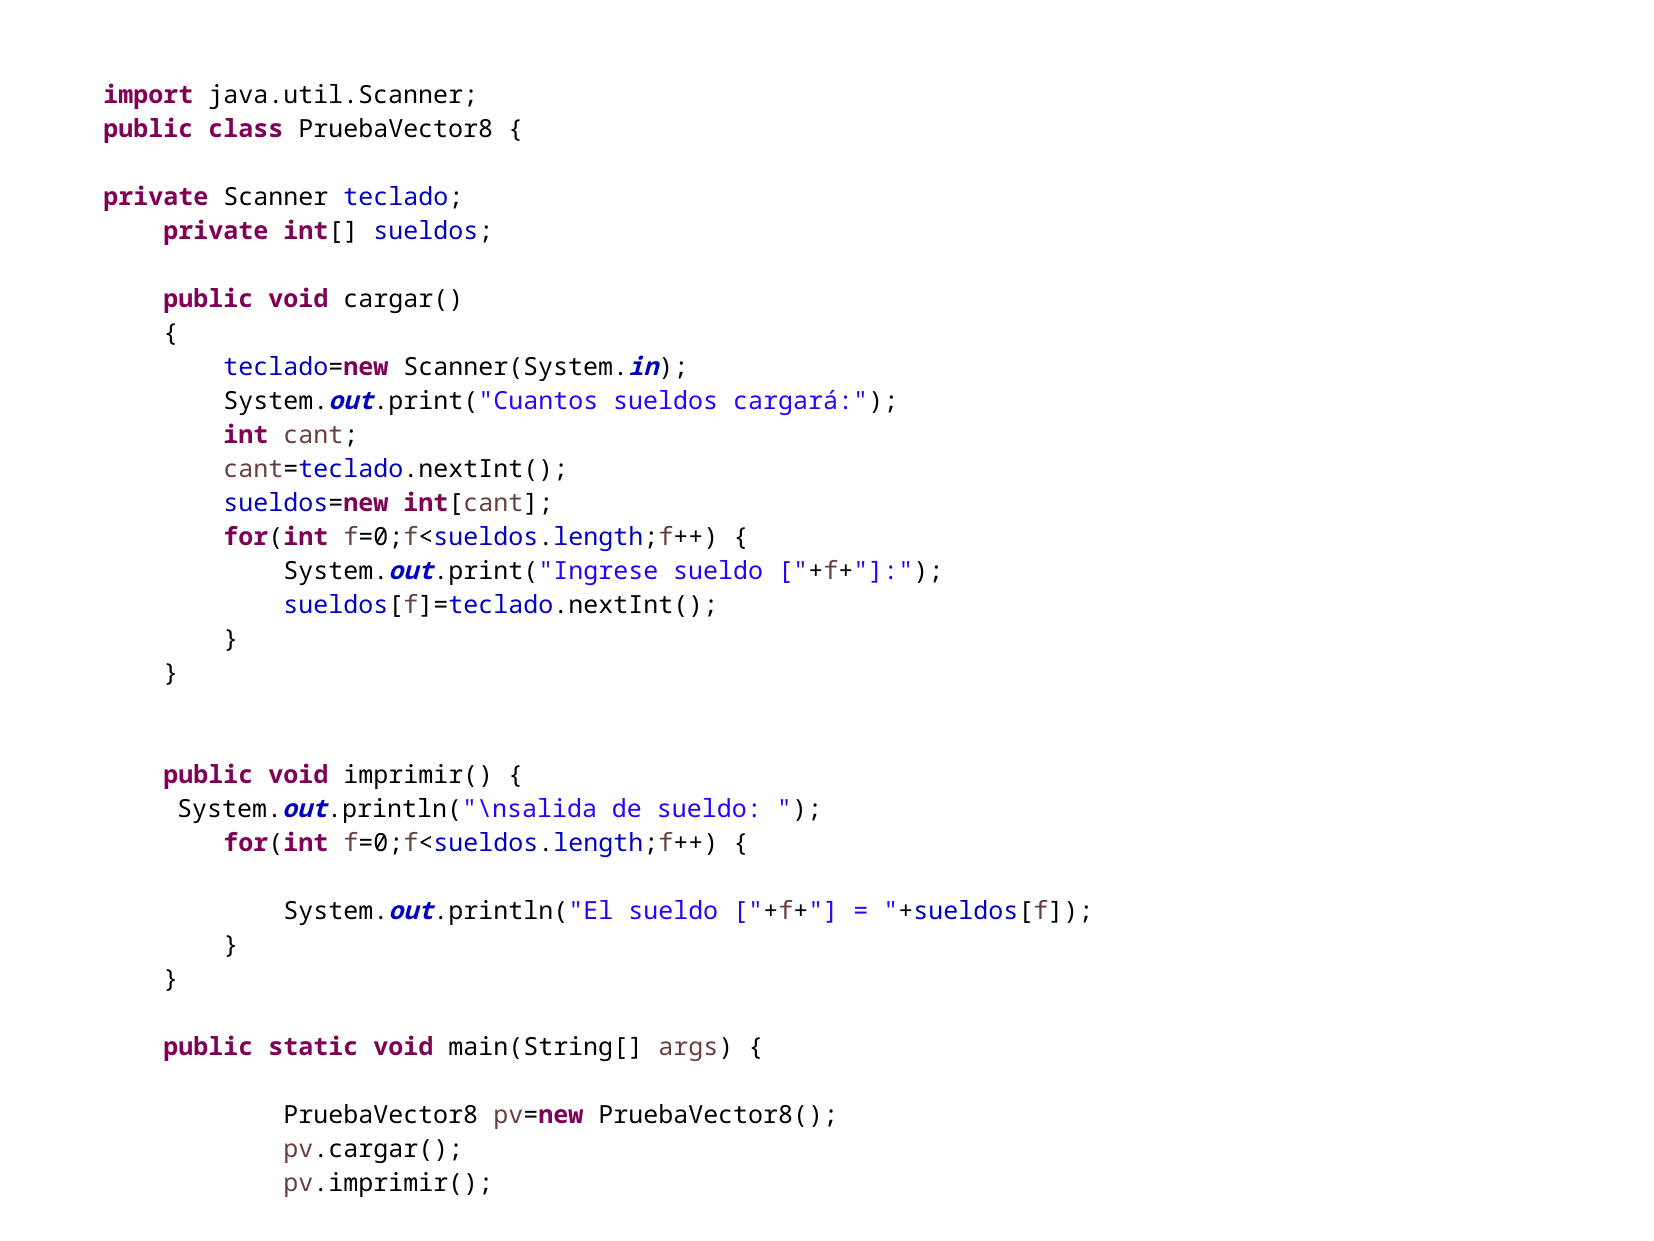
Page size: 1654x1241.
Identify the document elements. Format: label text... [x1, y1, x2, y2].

text_box import java.util.Scanner; public class PruebaVector8 { private Scanner teclado; private int[] sueldos; public void cargar() { teclado=new Scanner(System.in); System.out.print("Cuantos sueldos cargará:"); int cant; cant=teclado.nextInt(); sueldos=new int[cant]; for(int f=0;f<sueldos.length;f++) { System.out.print("Ingrese sueldo ["+f+"]:"); sueldos[f]=teclado.nextInt(); } } public void imprimir() { System.out.println("\nsalida de sueldo: "); for(int f=0;f<sueldos.length;f++) { System.out.println("El sueldo ["+f+"] = "+sueldos[f]); } } public static void main(String[] args) { PruebaVector8 pv=new PruebaVector8(); pv.cargar(); pv.imprimir(); } } [88, 69, 1595, 1166]
